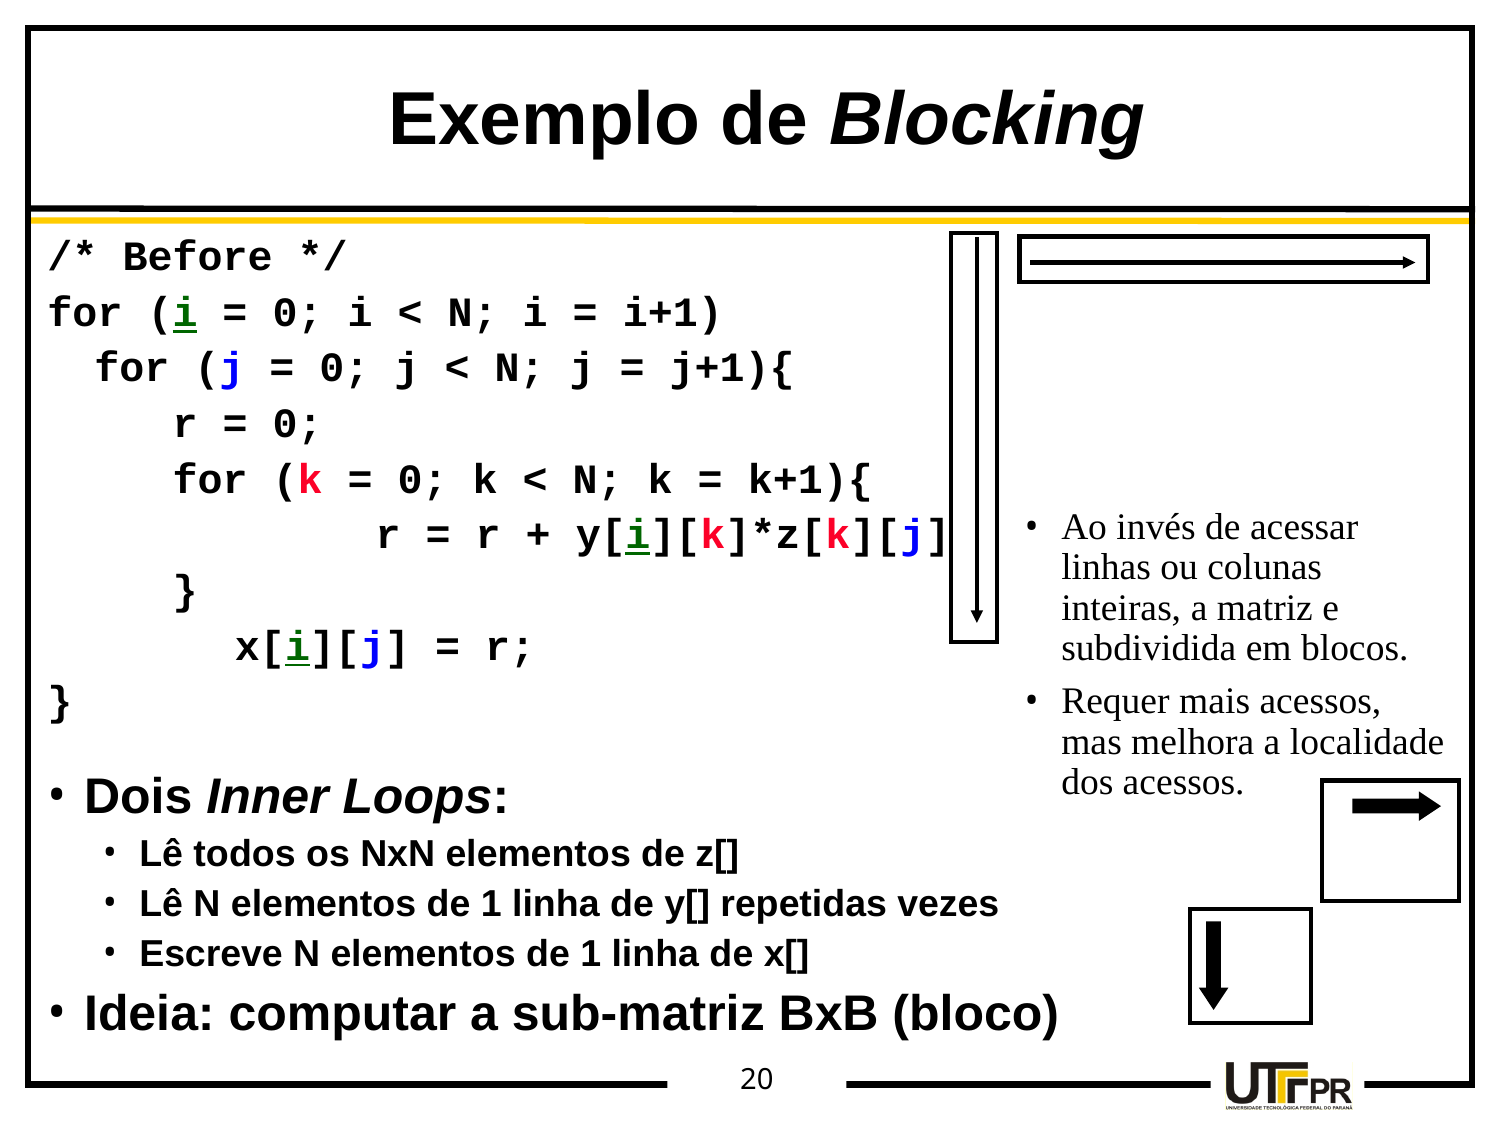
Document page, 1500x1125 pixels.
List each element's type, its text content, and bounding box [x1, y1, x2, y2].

text_box [1190, 908, 1312, 1024]
text_box [1019, 236, 1428, 283]
list /* Before */ for (i = 0; i < N; i = i+1) for (j = 0; j < N; j = j+1){ r = 0; for (k = 0; k < N; k = k+1){ r = r + y[i][k]*z[k][j]; } x[i][j] = r; } Dois Inner Loops: Lê todos os NxN elementos de z[] Lê N elementos de 1 linha de y[] repetidas vezes Escreve N elementos de 1 linha de x[] Ideia: computar a sub-matriz BxB (bloco) [32, 231, 1477, 1104]
text_box Ao invés de acessar linhas ou colunas inteiras, a matriz e subdividida em blocos. Requer mais acessos, mas melhora a localidade dos acessos. [1009, 499, 1465, 815]
text_box [950, 233, 997, 642]
picture [1225, 1104, 1353, 1110]
title Exemplo de Blocking [29, 30, 1477, 207]
text_box [1322, 815, 1459, 902]
